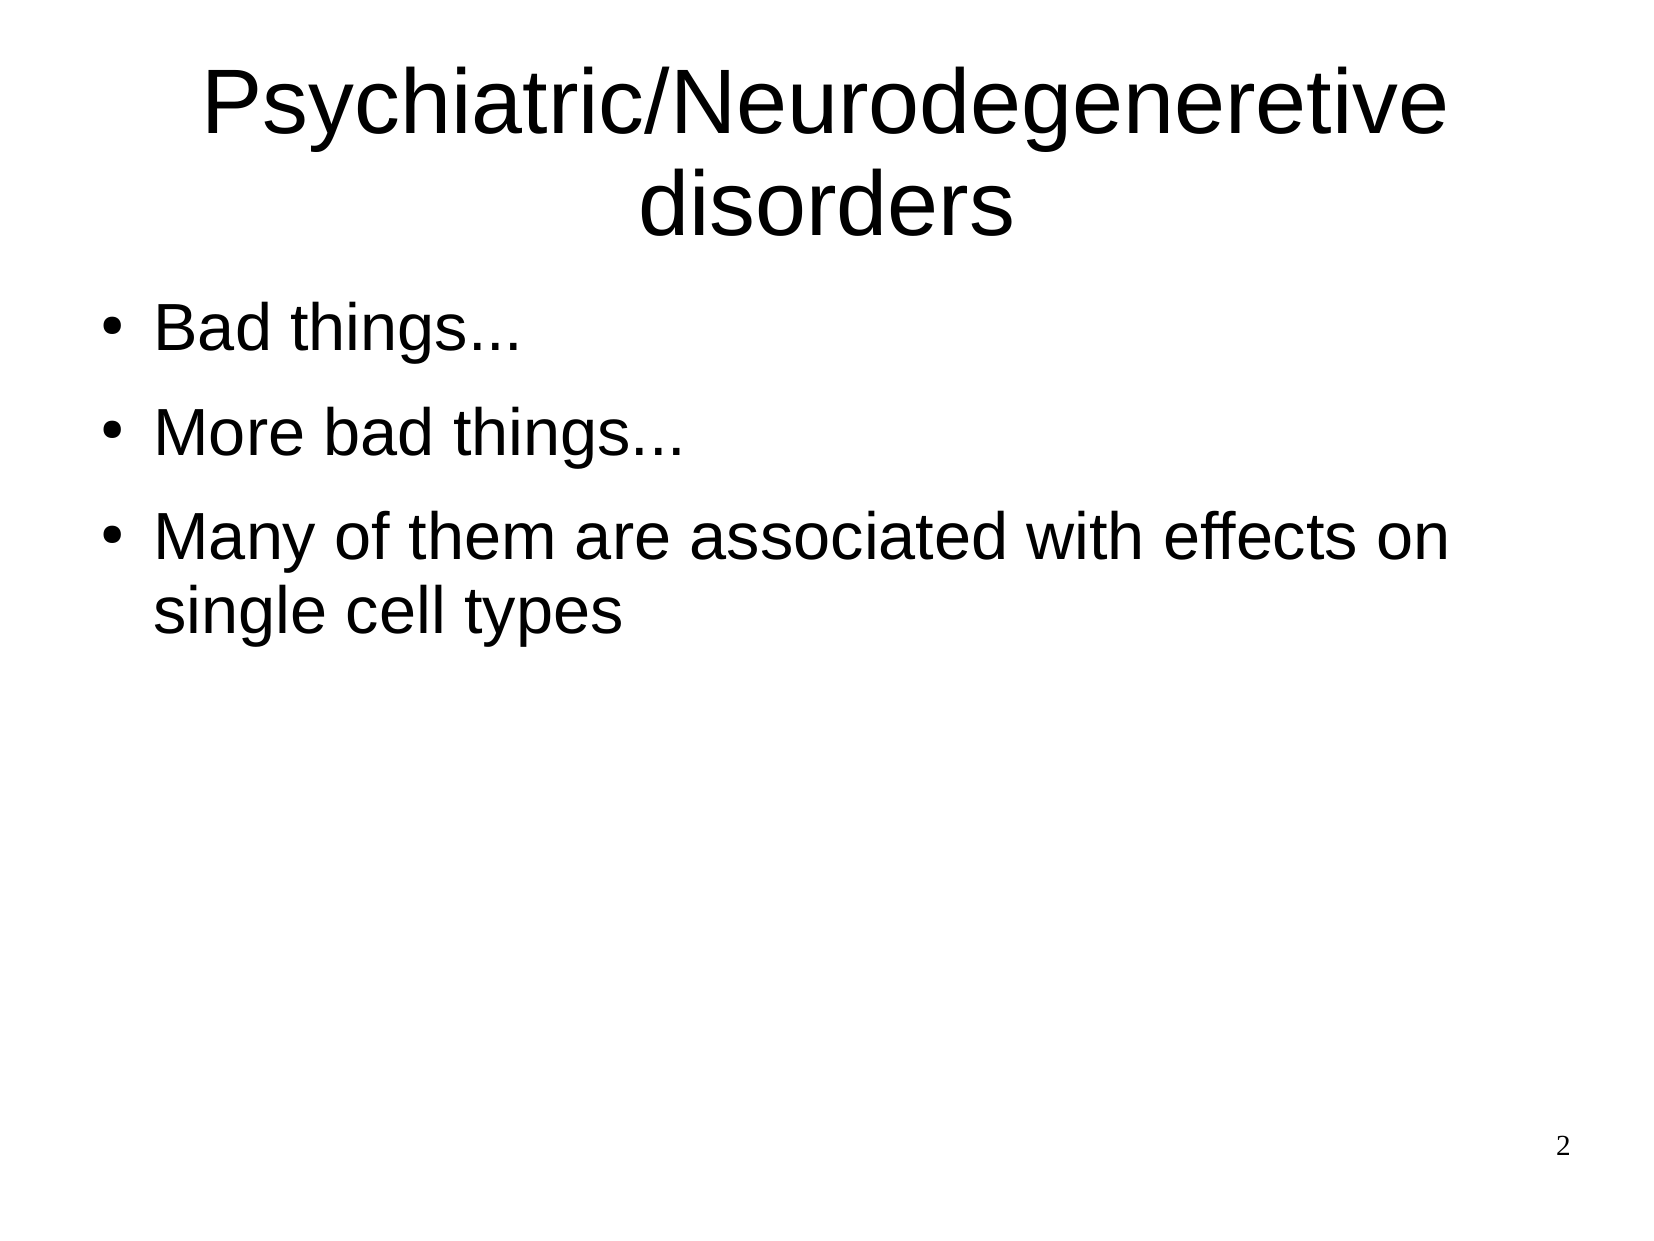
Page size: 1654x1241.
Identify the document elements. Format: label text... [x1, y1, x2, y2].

title Psychiatric/Neurodegeneretive disorders [82, 49, 1571, 257]
list Bad things... More bad things... Many of them are associated with effects on single cell types [82, 290, 1571, 1010]
